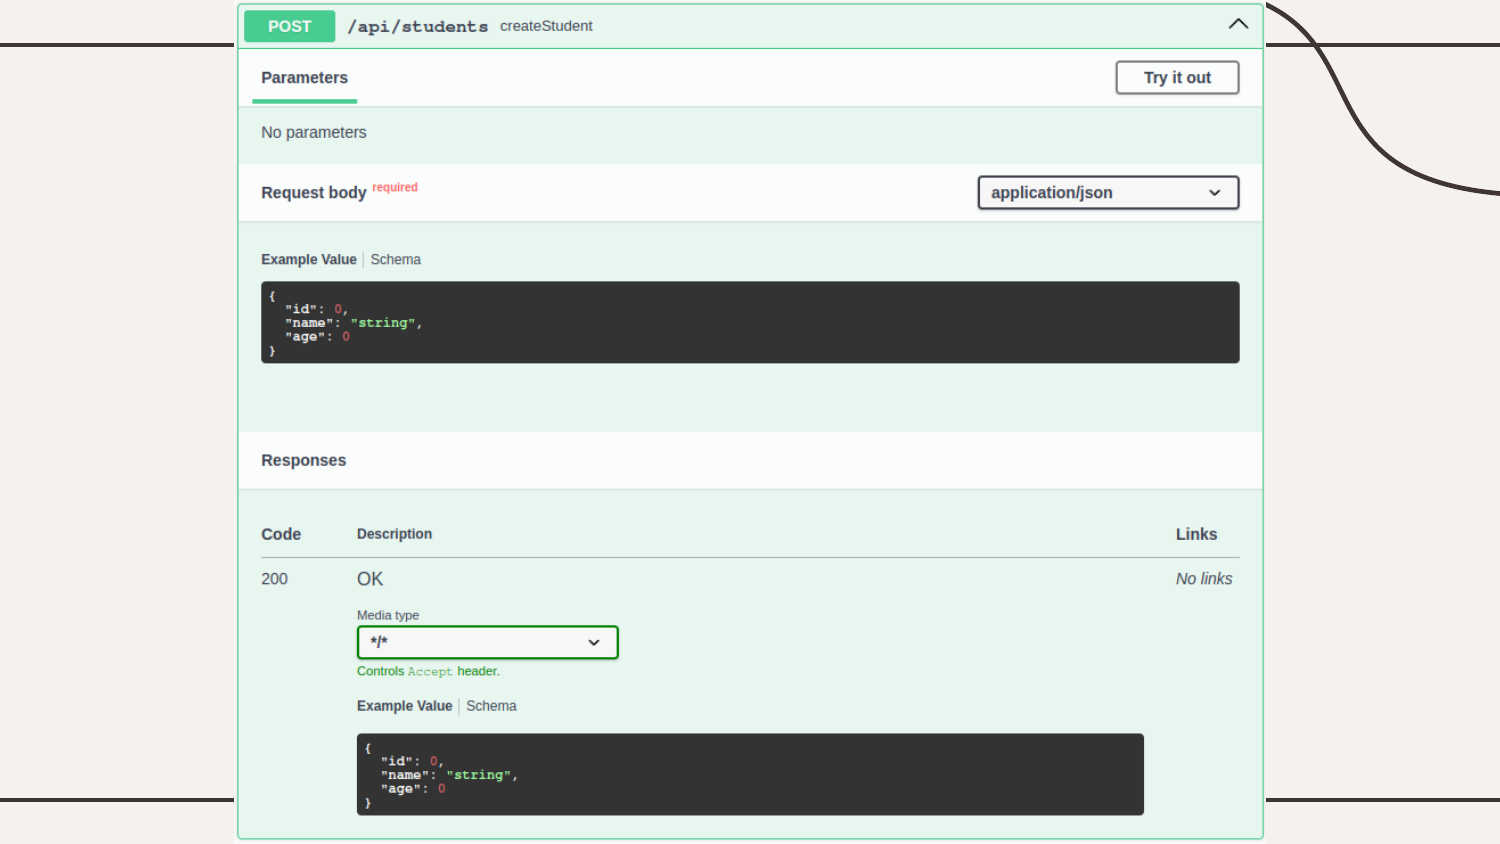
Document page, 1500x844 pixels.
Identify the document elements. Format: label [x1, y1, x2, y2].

picture [234, 0, 1266, 844]
